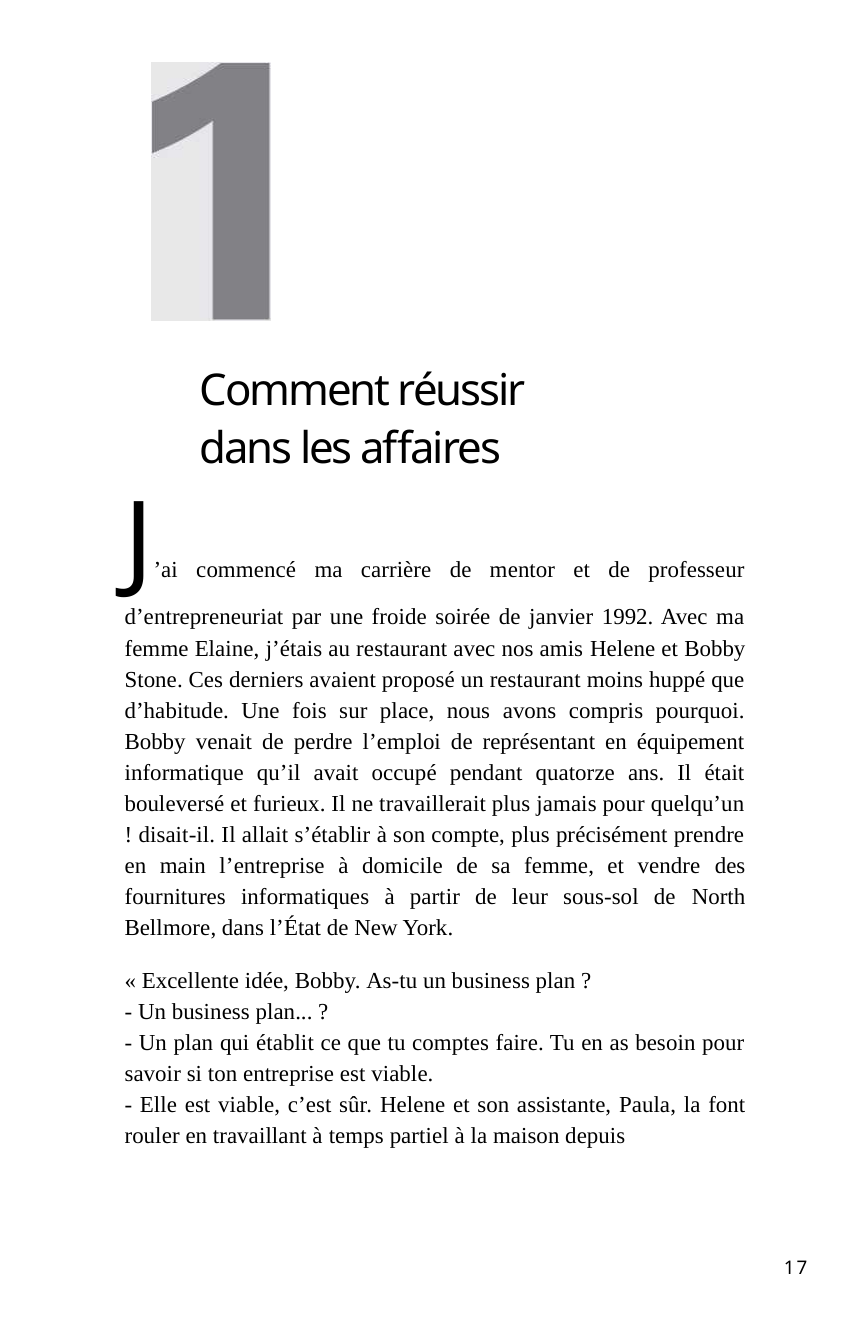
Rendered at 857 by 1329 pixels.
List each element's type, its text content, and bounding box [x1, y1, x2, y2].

text_box J’ai commencé ma carrière de mentor et de professeur d’entrepreneuriat par une froide soirée de janvier 1992. Avec ma femme Elaine, j’étais au restaurant avec nos amis Helene et Bobby Stone. Ces derniers avaient proposé un restaurant moins huppé que d’habitude. Une fois sur place, nous avons compris pourquoi. Bobby venait de perdre l’emploi de représentant en équipement informatique qu’il avait occupé pendant quatorze ans. Il était bouleversé et furieux. Il ne travaillerait plus jamais pour quelqu’un ! disait-il. Il allait s’établir à son compte, plus précisément prendre en main l’entreprise à domicile de sa femme, et vendre des fournitures informatiques à partir de leur sous-sol de North Bellmore, dans l’État de New York. « Excellente idée, Bobby. As-tu un business plan ? - Un business plan... ? - Un plan qui établit ce que tu comptes faire. Tu en as besoin pour savoir si ton entreprise est viable. - Elle est viable, c’est sûr. Helene et son assistante, Paula, la font rouler en travaillant à temps partiel à la maison depuis [124, 568, 746, 1189]
text_box 17 [784, 1255, 814, 1276]
text_box Comment réussir dans les affaires [199, 356, 571, 463]
picture [151, 62, 271, 321]
